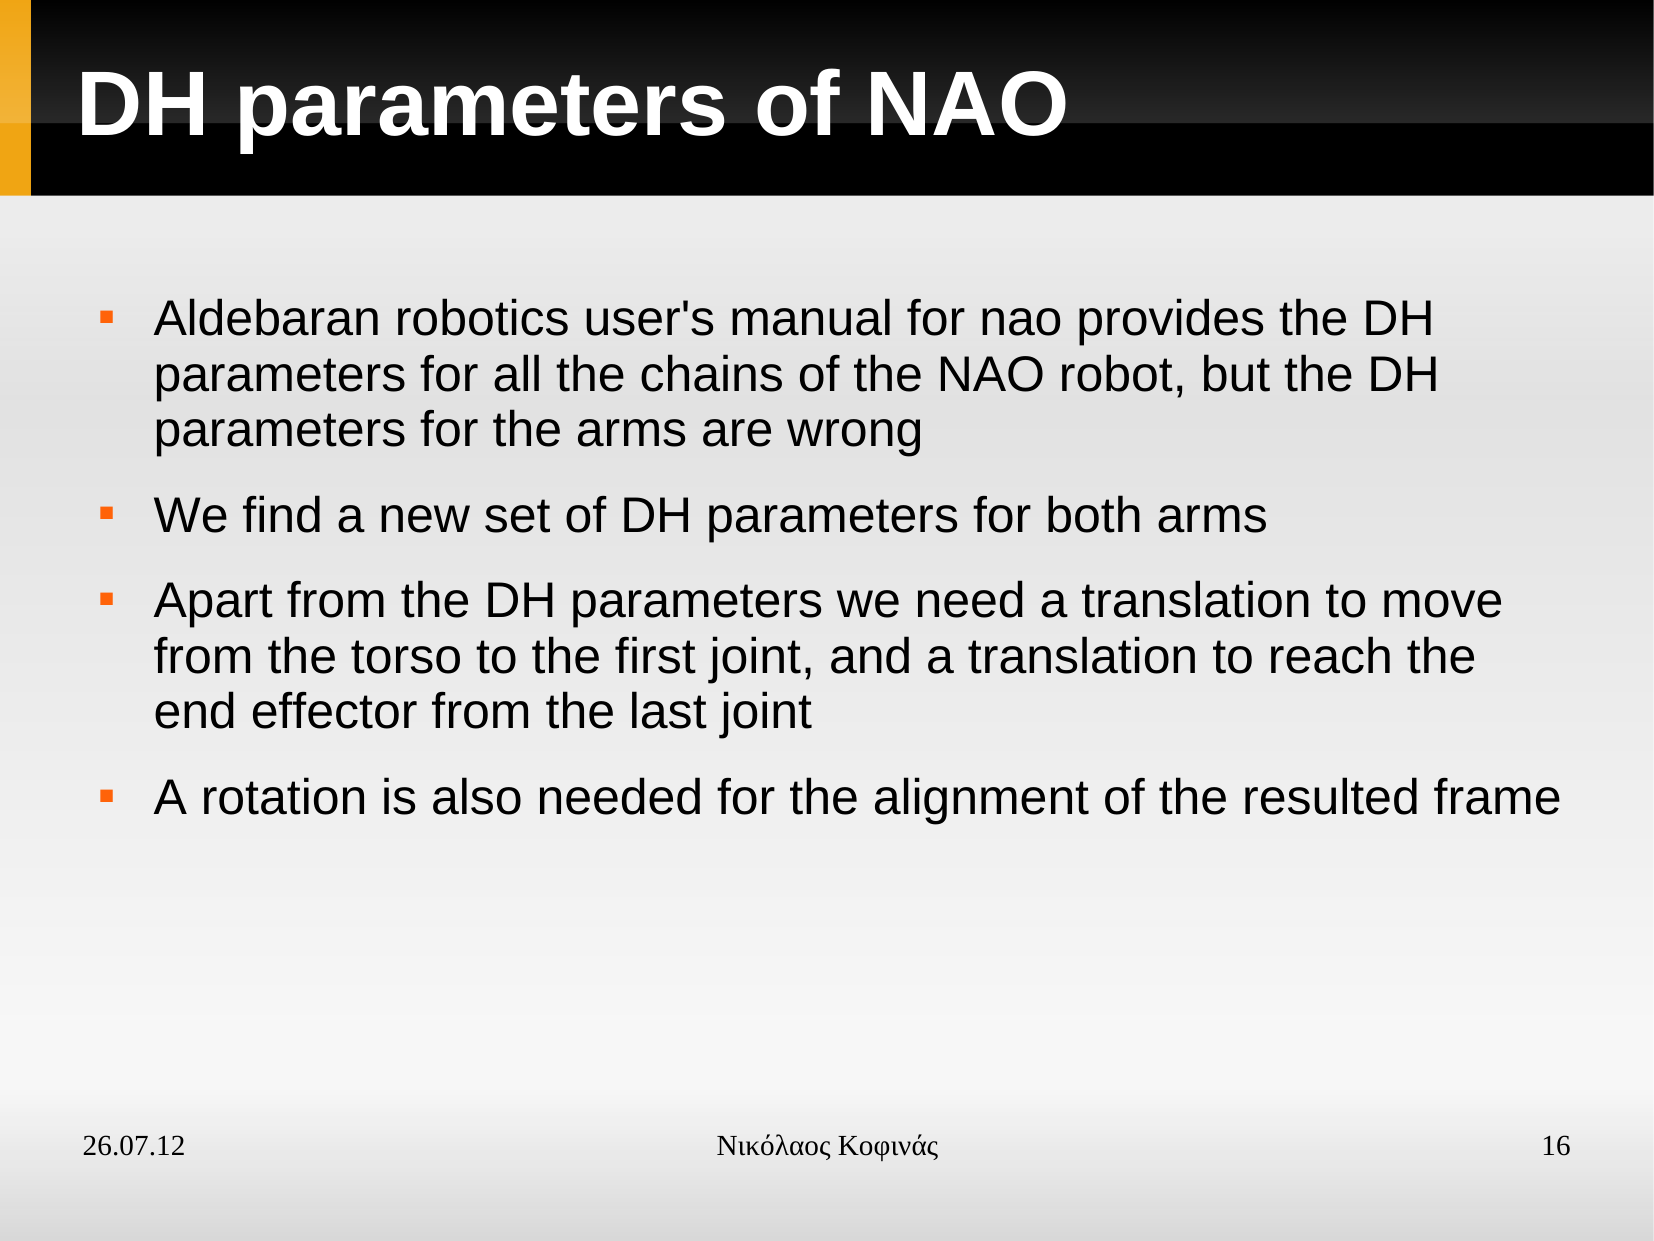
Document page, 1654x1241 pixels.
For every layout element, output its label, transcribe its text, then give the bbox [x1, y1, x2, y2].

title DH parameters of NAO [76, 0, 1565, 208]
picture [0, 0, 1654, 1241]
list Aldebaran robotics user's manual for nao provides the DH parameters for all the chains of the NAO robot, but the DH parameters for the arms are wrong We find a new set of DH parameters for both arms Apart from the DH parameters we need a translation to move from the torso to the first joint, and a translation to reach the end effector from the last joint A rotation is also needed for the alignment of the resulted frame [82, 290, 1571, 1109]
